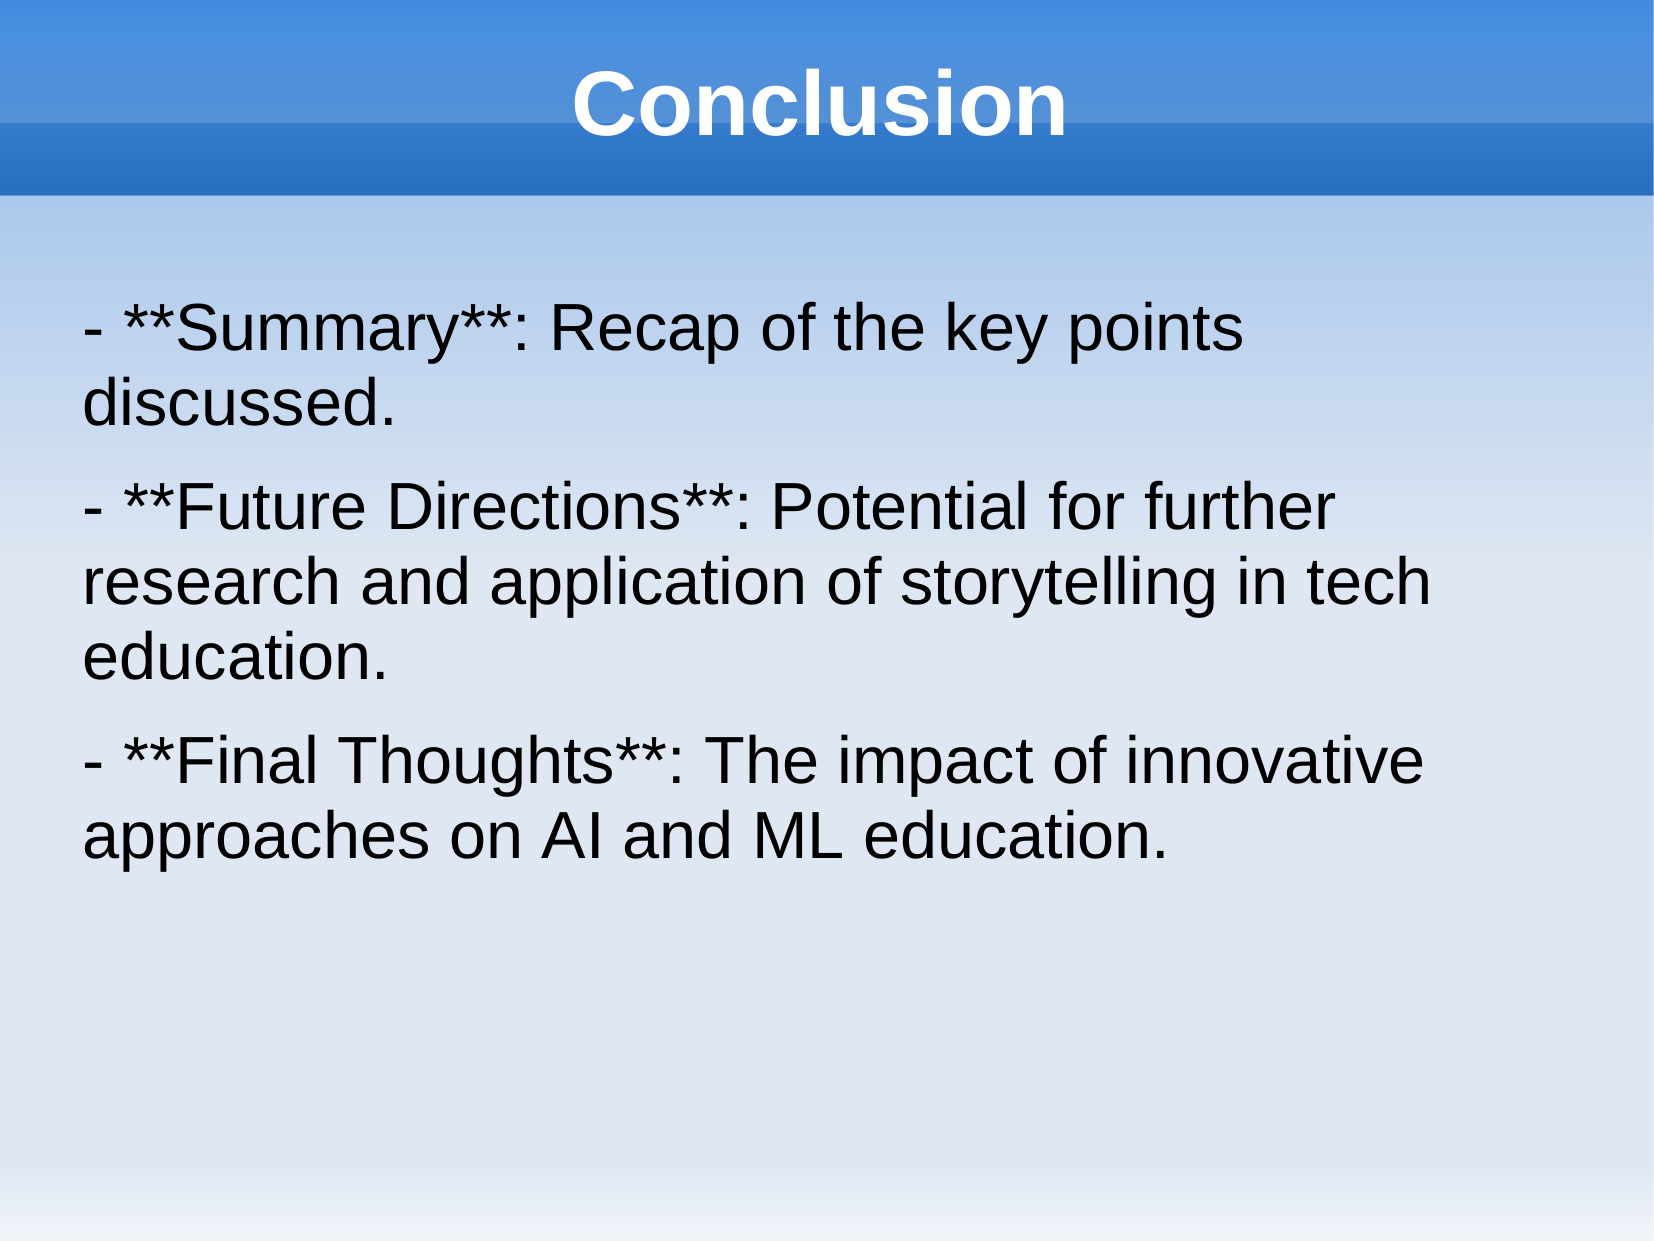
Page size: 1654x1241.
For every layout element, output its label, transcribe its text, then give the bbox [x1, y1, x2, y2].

picture [0, 0, 1654, 1241]
list - **Summary**: Recap of the key points discussed. - **Future Directions**: Potential for further research and application of storytelling in tech education. - **Final Thoughts**: The impact of innovative approaches on AI and ML education. [82, 290, 1571, 1109]
title Conclusion [76, 0, 1565, 208]
